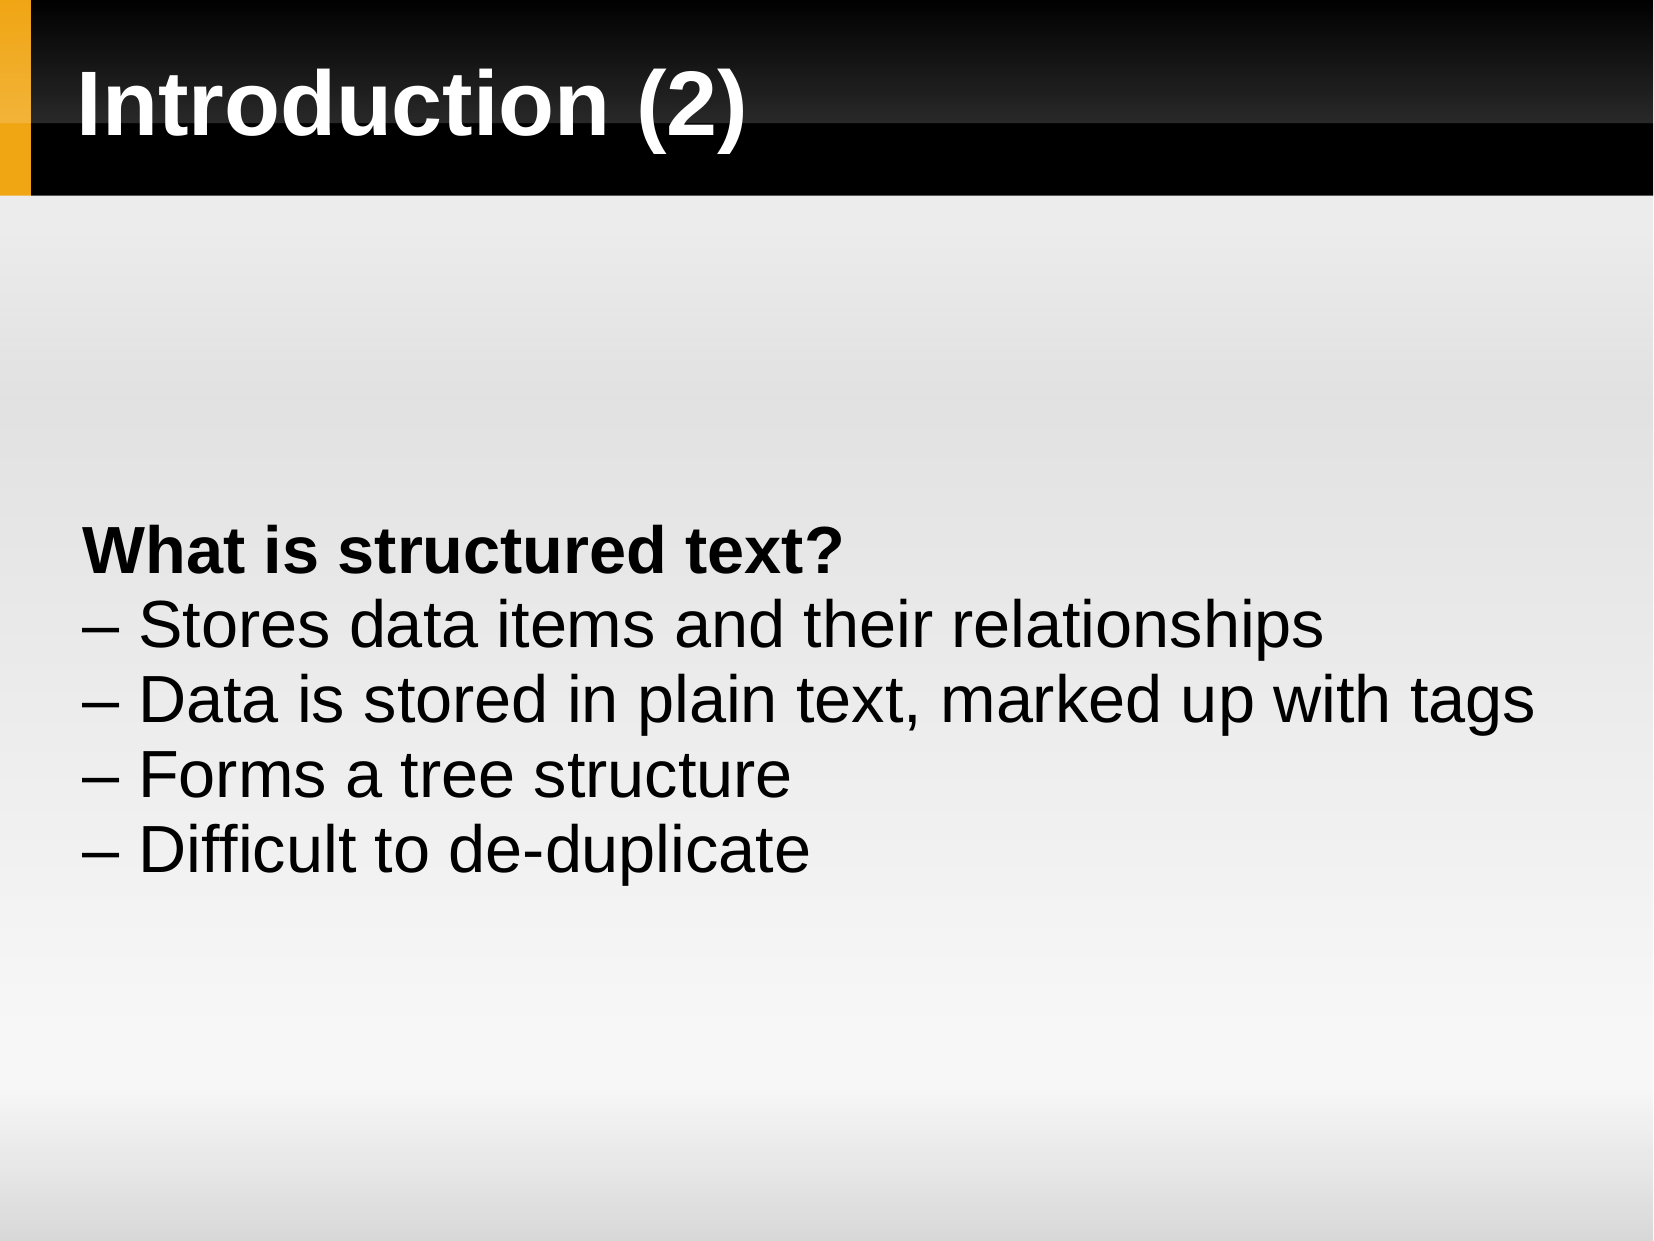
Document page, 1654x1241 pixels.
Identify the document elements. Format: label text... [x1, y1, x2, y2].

picture [0, 0, 1654, 1241]
subtitle What is structured text? – Stores data items and their relationships – Data is stored in plain text, marked up with tags – Forms a tree structure – Difficult to de-duplicate [82, 290, 1571, 1109]
title Introduction (2) [76, 0, 1565, 208]
